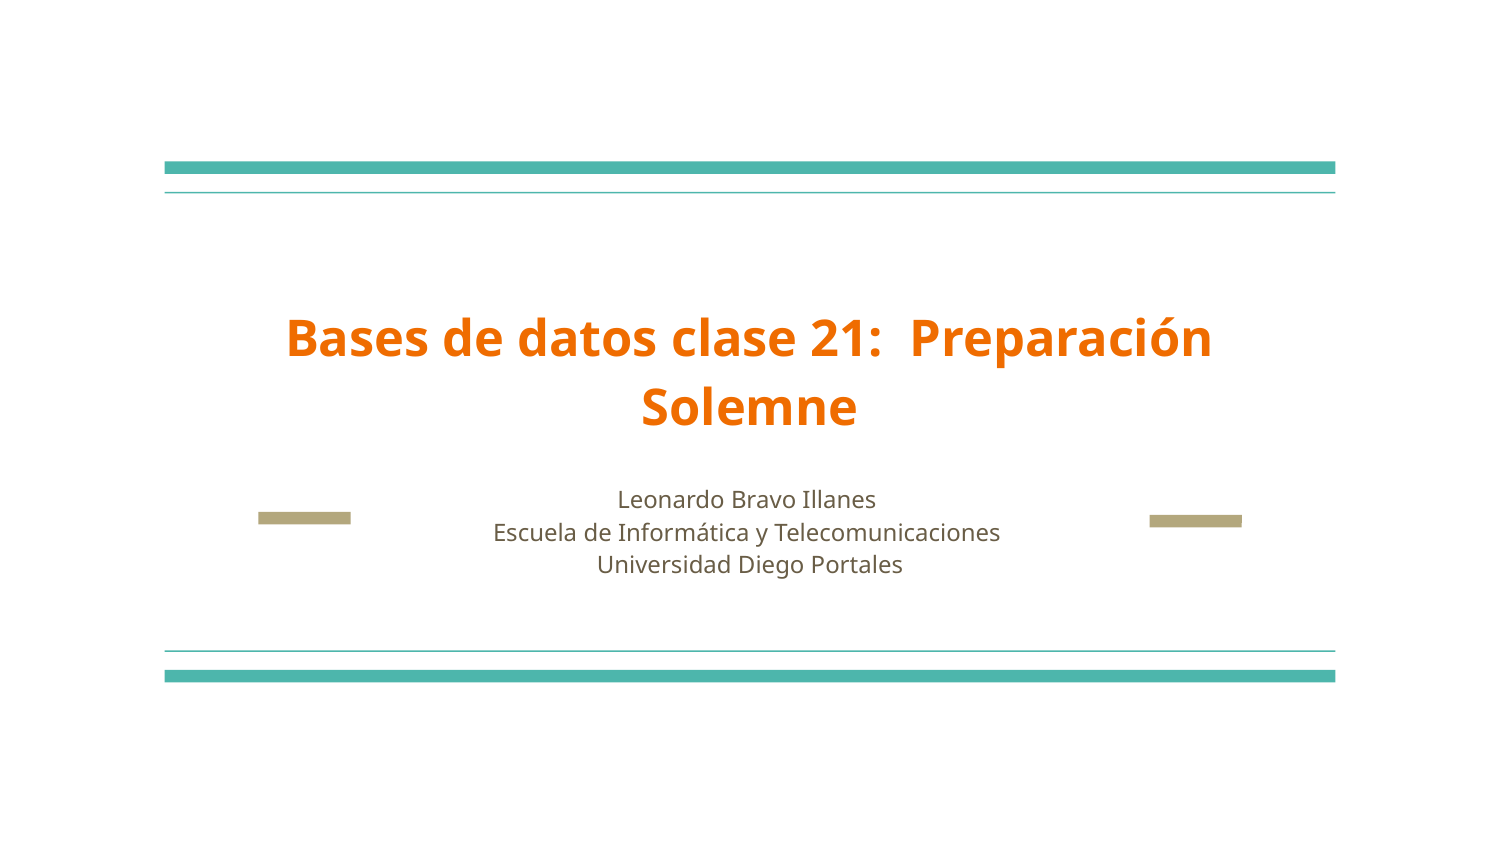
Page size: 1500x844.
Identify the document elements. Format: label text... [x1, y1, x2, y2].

title Bases de datos clase 21: Preparación Solemne [164, 287, 1336, 456]
subtitle Leonardo Bravo Illanes Escuela de Informática y Telecomunicaciones Universidad Diego Portales [350, 467, 1150, 598]
